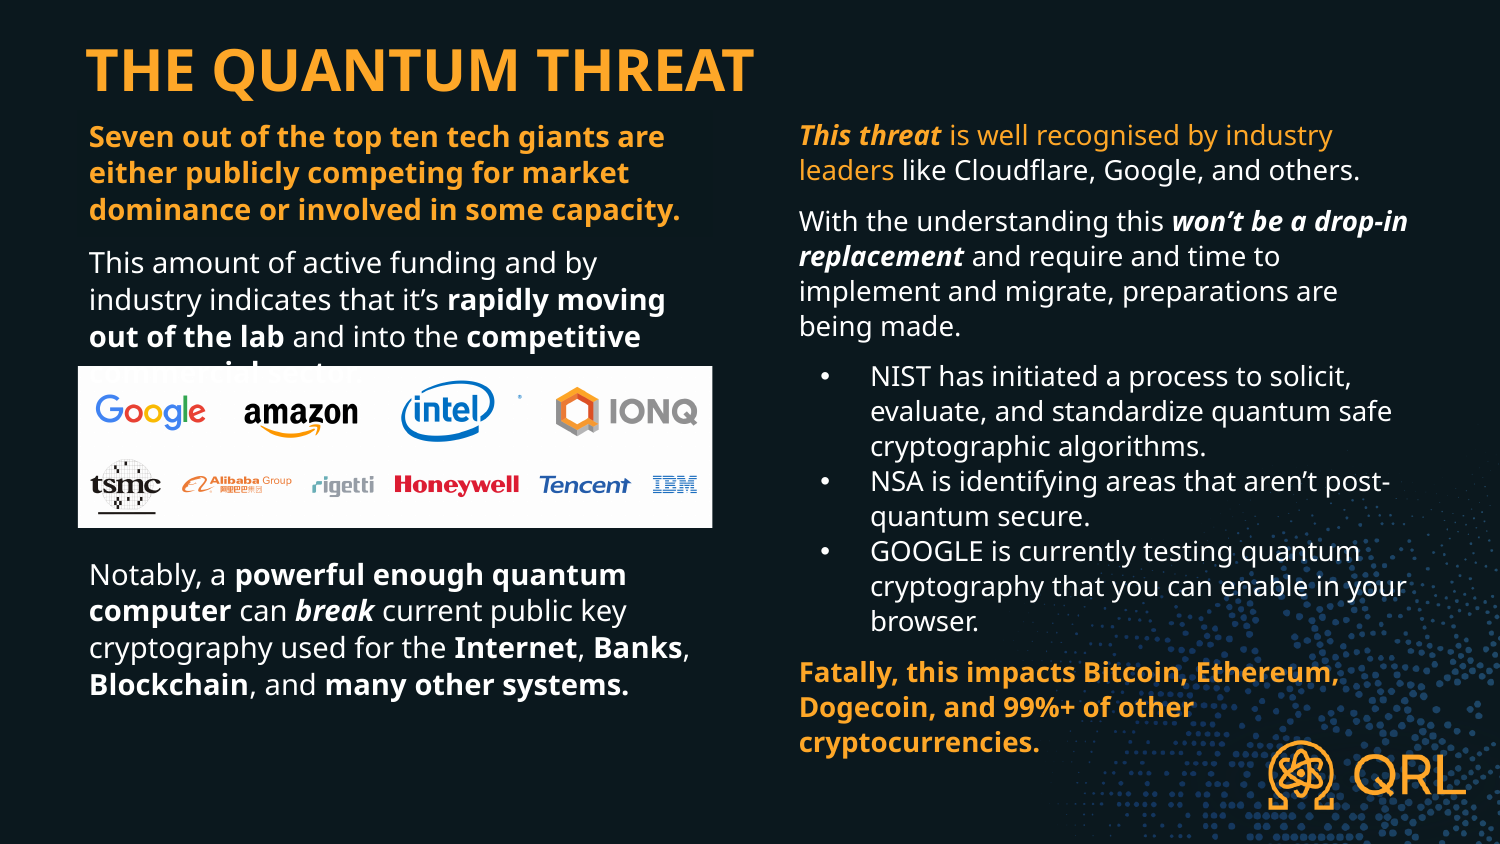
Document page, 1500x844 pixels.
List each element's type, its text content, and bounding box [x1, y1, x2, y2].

list Seven out of the top ten tech giants are either publicly competing for market dominance or involved in some capacity. This amount of active funding and by industry indicates that it’s rapidly moving out of the lab and into the competitive commercial sector. [77, 110, 713, 402]
picture [0, 0, 1500, 844]
title THE QUANTUM THREAT [74, 0, 1426, 150]
list Notably, a powerful enough quantum computer can break current public key cryptography used for the Internet, Banks, Blockchain, and many other systems. [77, 548, 713, 716]
list This threat is well recognised by industry leaders like Cloudflare, Google, and others. With the understanding this won’t be a drop-in replacement and require and time to implement and migrate, preparations are being made. NIST has initiated a process to solicit, evaluate, and standardize quantum safe cryptographic algorithms. NSA is identifying areas that aren’t post-quantum secure. GOOGLE is currently testing quantum cryptography that you can enable in your browser. Fatally, this impacts Bitcoin, Ethereum, Dogecoin, and 99%+ of other cryptocurrencies. [787, 110, 1430, 769]
